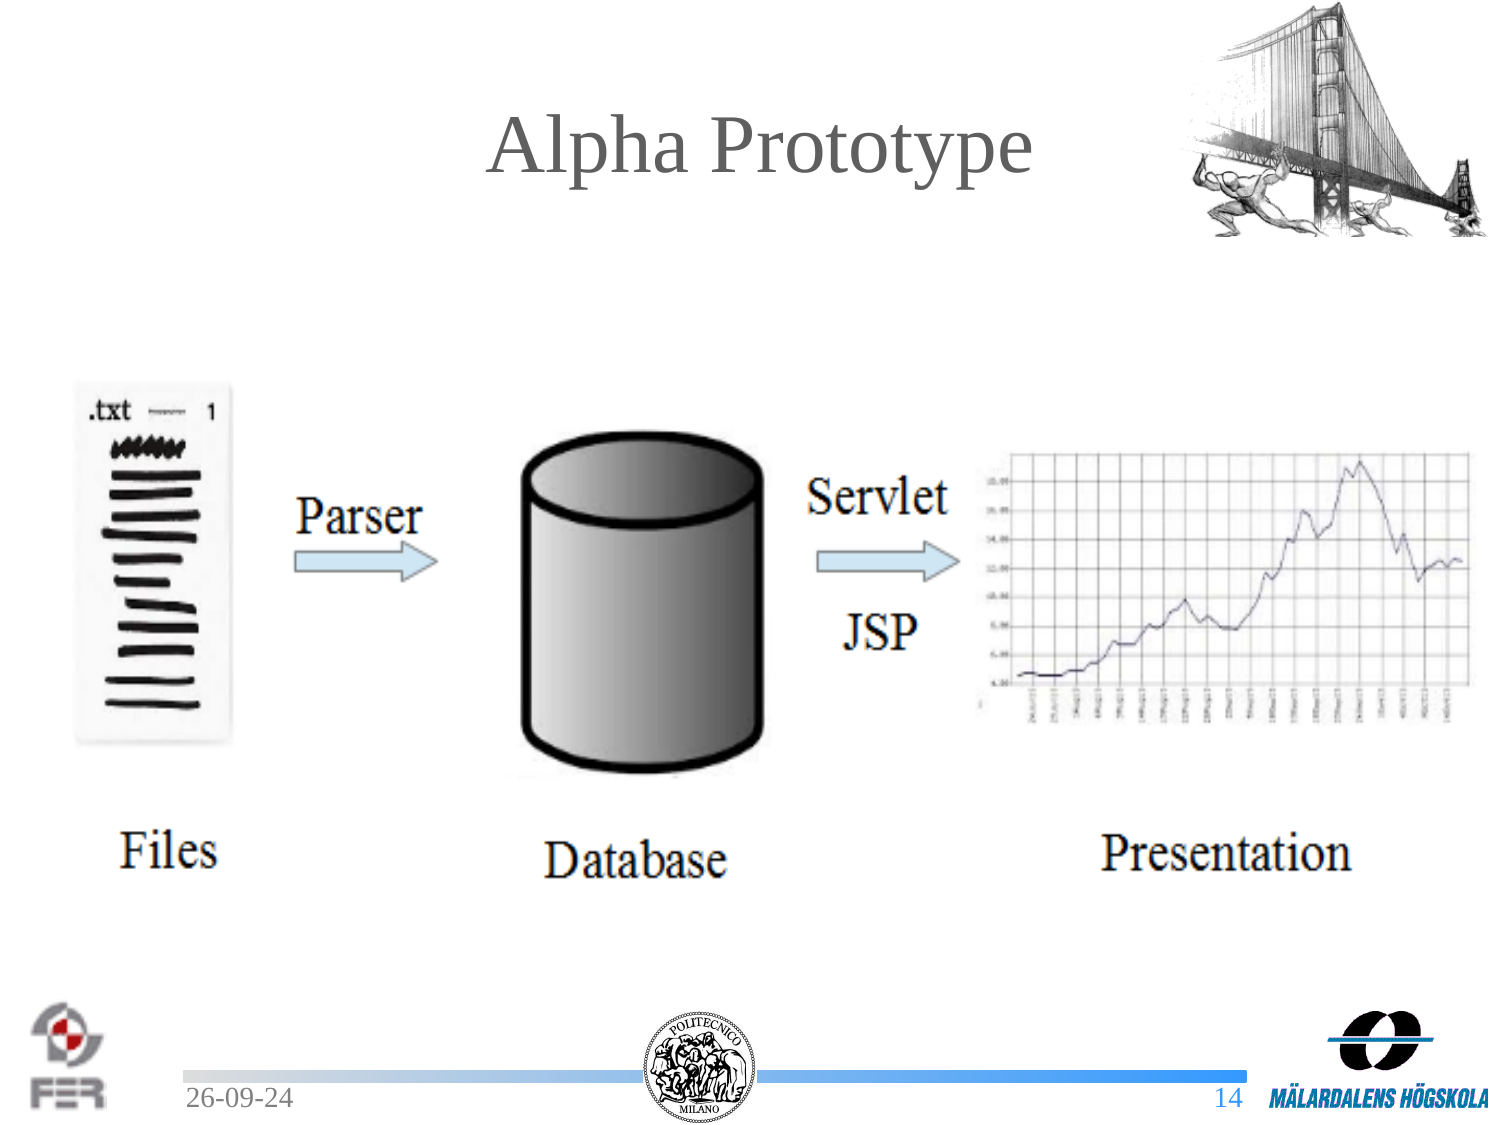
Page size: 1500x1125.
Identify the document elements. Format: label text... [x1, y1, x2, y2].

picture [1175, 0, 1488, 237]
text_box 13-12-18 [171, 1070, 396, 1114]
picture [643, 1011, 757, 1123]
picture [49, 367, 1483, 898]
title Alpha Prototype [75, 45, 1175, 233]
picture [1368, 1093, 1374, 1104]
picture [1454, 1091, 1459, 1108]
picture [1269, 1011, 1488, 1108]
text_box <numero> [1186, 1070, 1258, 1114]
picture [1435, 1096, 1441, 1104]
picture [29, 987, 107, 1125]
